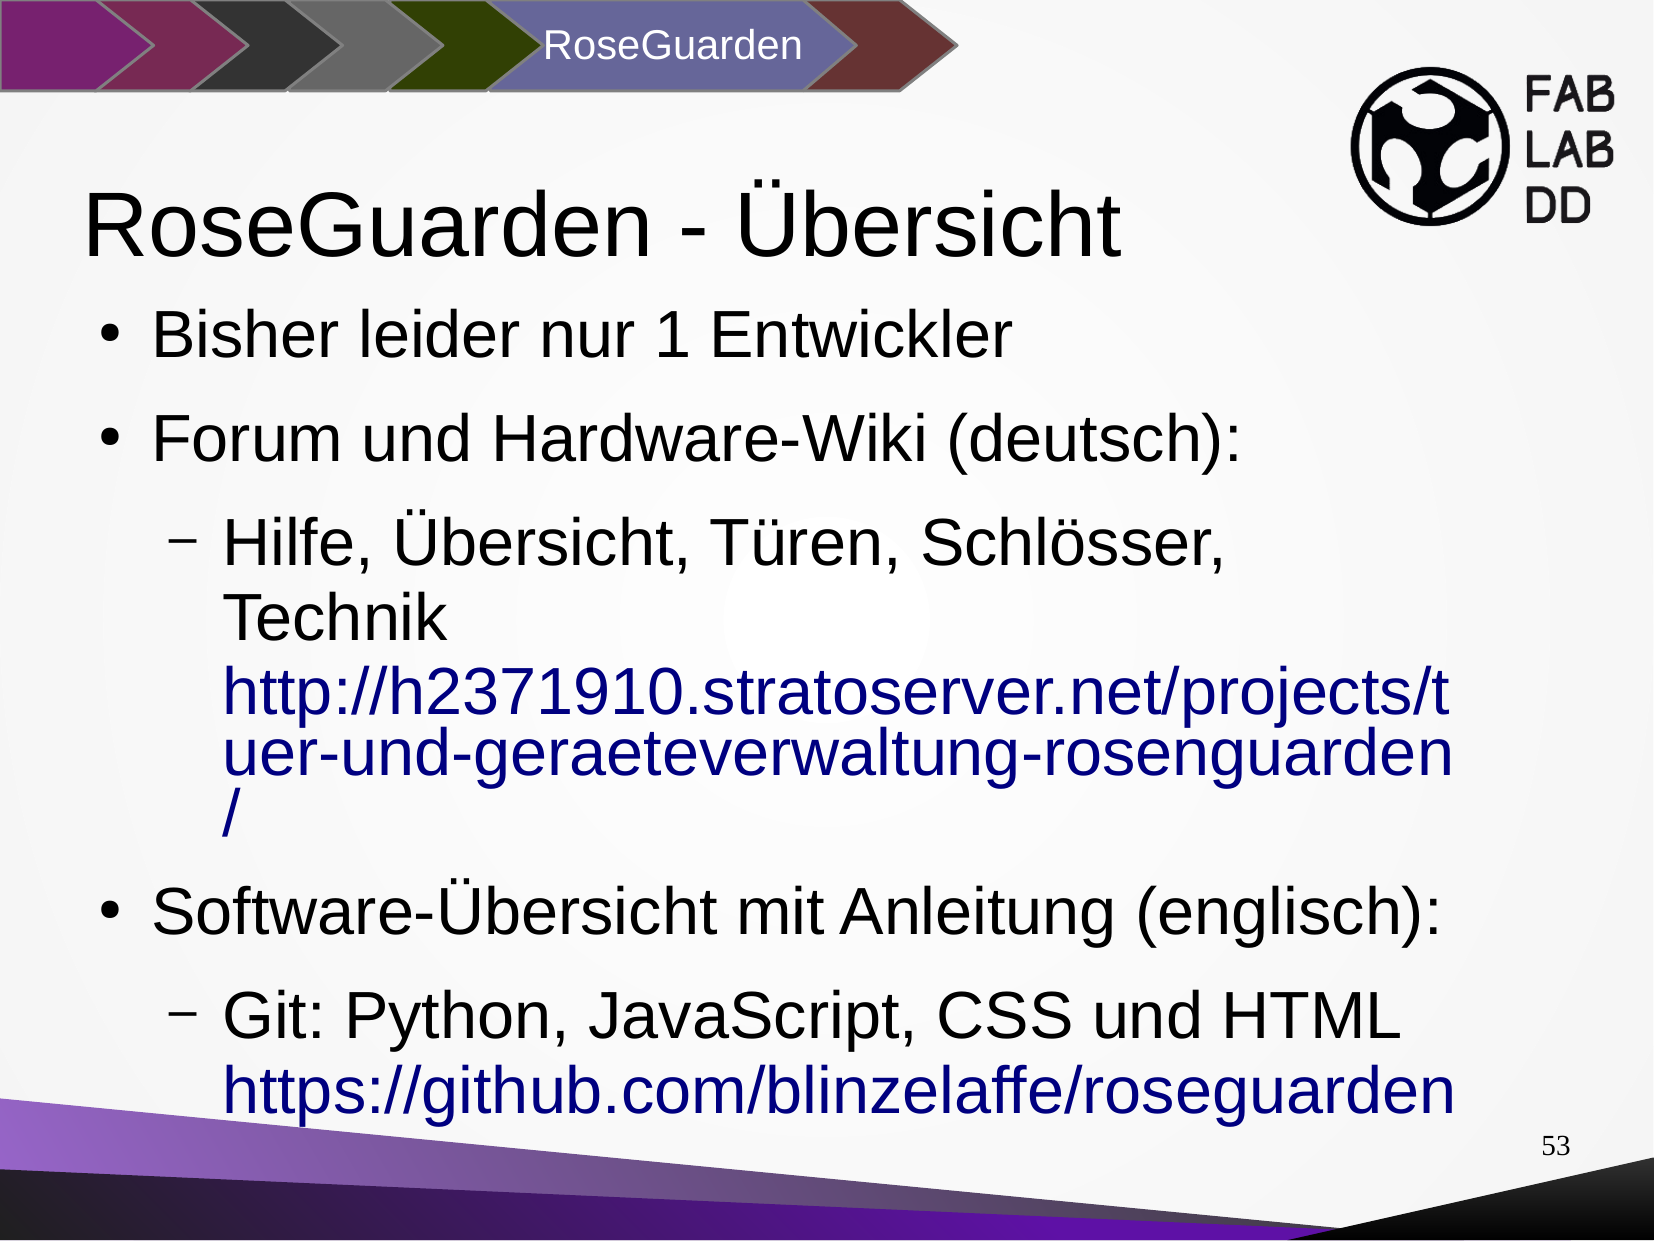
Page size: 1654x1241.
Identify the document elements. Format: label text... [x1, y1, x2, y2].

text_box RoseGuarden [490, 0, 857, 91]
list Bisher leider nur 1 Entwickler Forum und Hardware-Wiki (deutsch): Hilfe, Übersicht, Türen, Schlösser, Technikhttp://h2371910.stratoserver.net/projects/tuer-und-geraeteverwaltung-rosenguarden/ Software-Übersicht mit Anleitung (englisch): Git: Python, JavaScript, CSS und HTML https://github.com/blinzelaffe/roseguarden [80, 296, 1465, 1016]
picture [1324, 36, 1642, 257]
title RoseGuarden - Übersicht [82, 165, 1300, 284]
text_box [0, 0, 544, 91]
text_box [804, 0, 958, 91]
